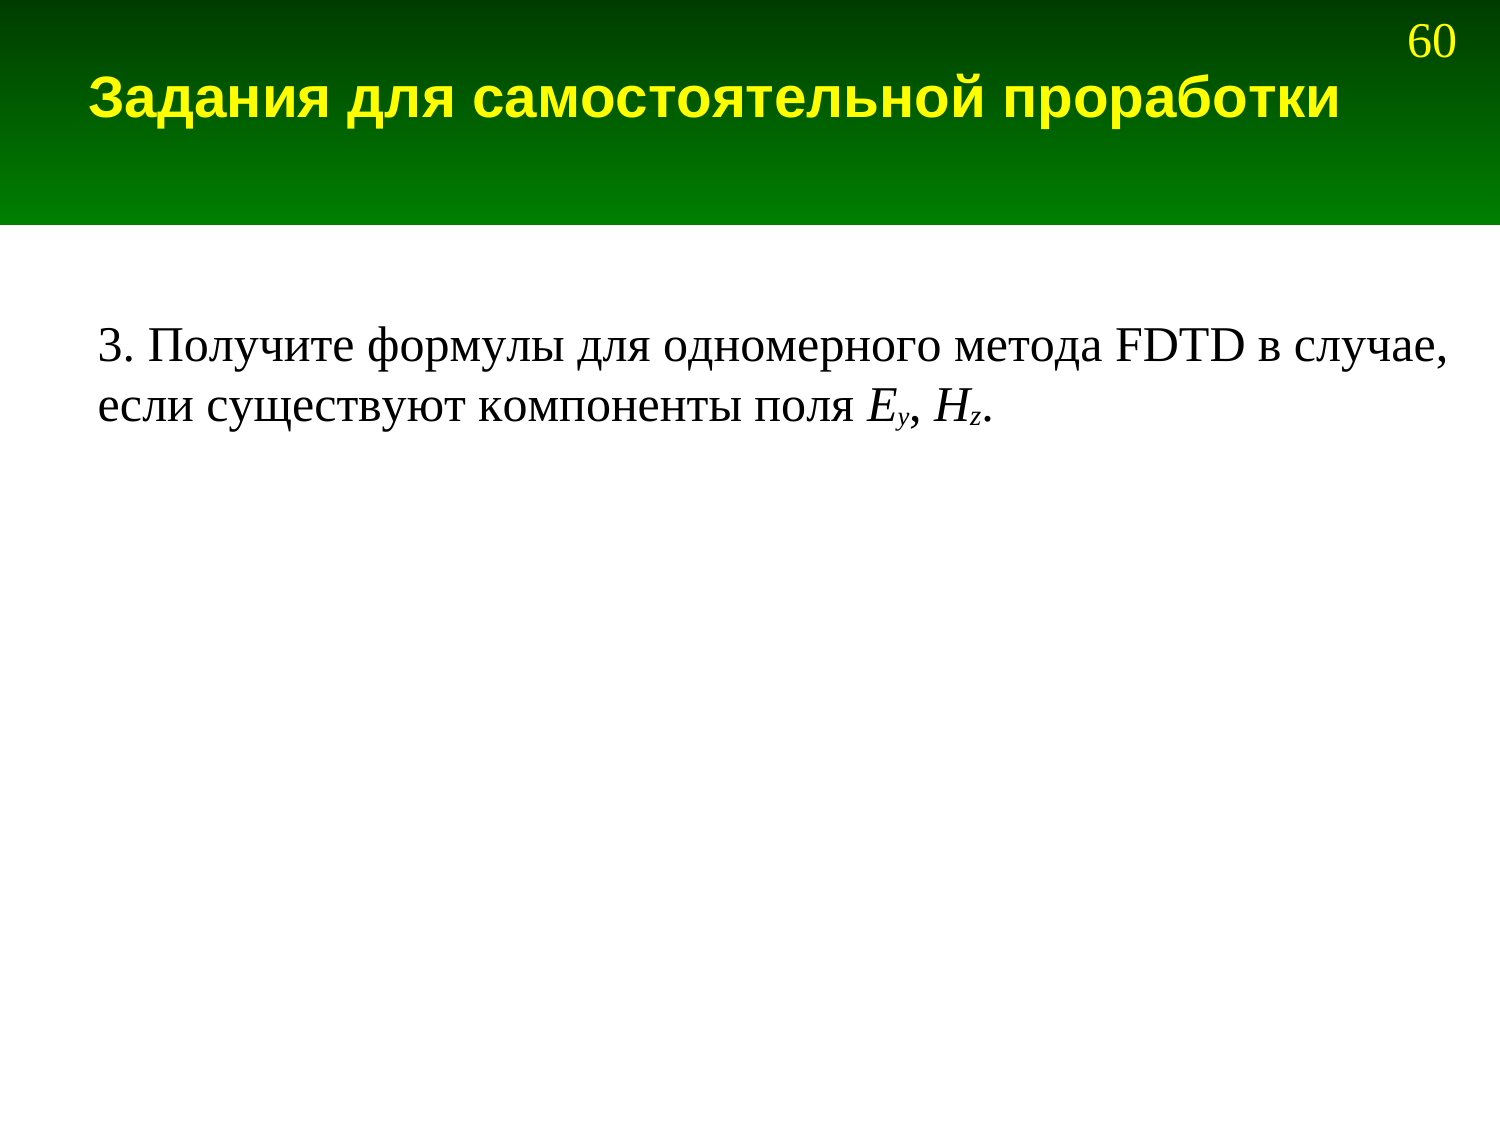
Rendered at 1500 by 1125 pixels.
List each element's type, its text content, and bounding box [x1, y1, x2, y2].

text_box 3. Получите формулы для одномерного метода FDTD в случае, если существуют компоненты поля Ey, Hz. [82, 304, 1470, 440]
title Задания для самостоятельной проработки [31, 0, 1399, 192]
